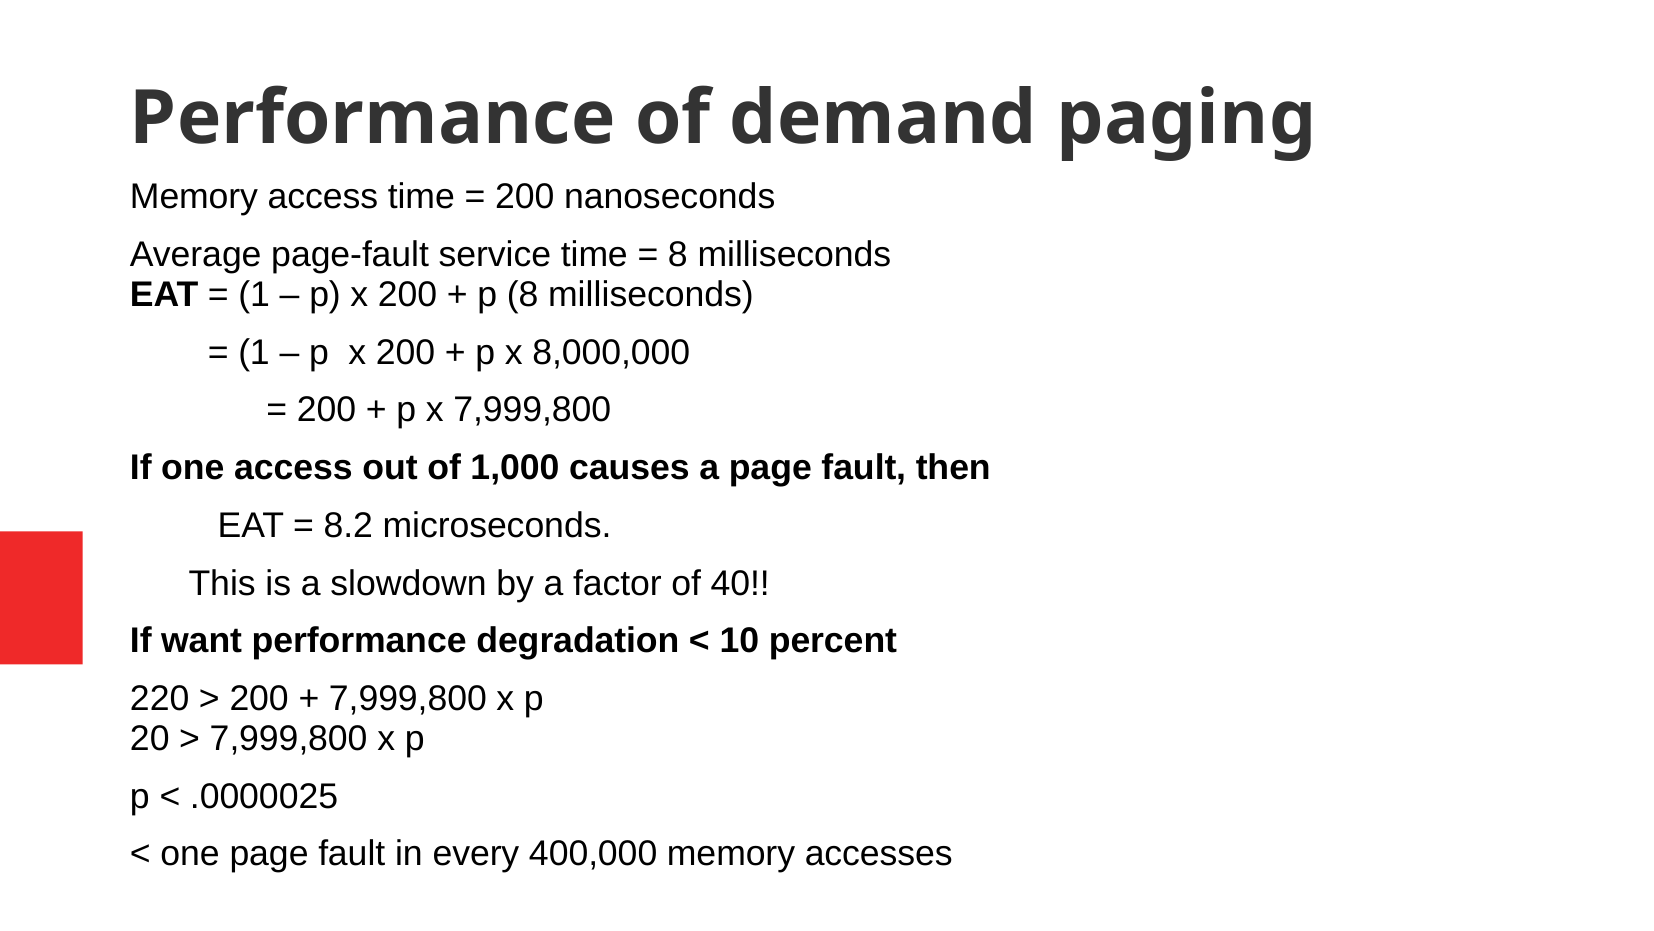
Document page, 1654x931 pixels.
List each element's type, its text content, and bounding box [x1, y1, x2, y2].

list Memory access time = 200 nanoseconds Average page-fault service time = 8 milliseconds EAT = (1 – p) x 200 + p (8 milliseconds) = (1 – p x 200 + p x 8,000,000 = 200 + p x 7,999,800 If one access out of 1,000 causes a page fault, then EAT = 8.2 microseconds. This is a slowdown by a factor of 40!! If want performance degradation < 10 percent 220 > 200 + 7,999,800 x p 20 > 7,999,800 x p p < .0000025 < one page fault in every 400,000 memory accesses [129, 176, 1548, 875]
title Performance of demand paging [129, 26, 1536, 176]
